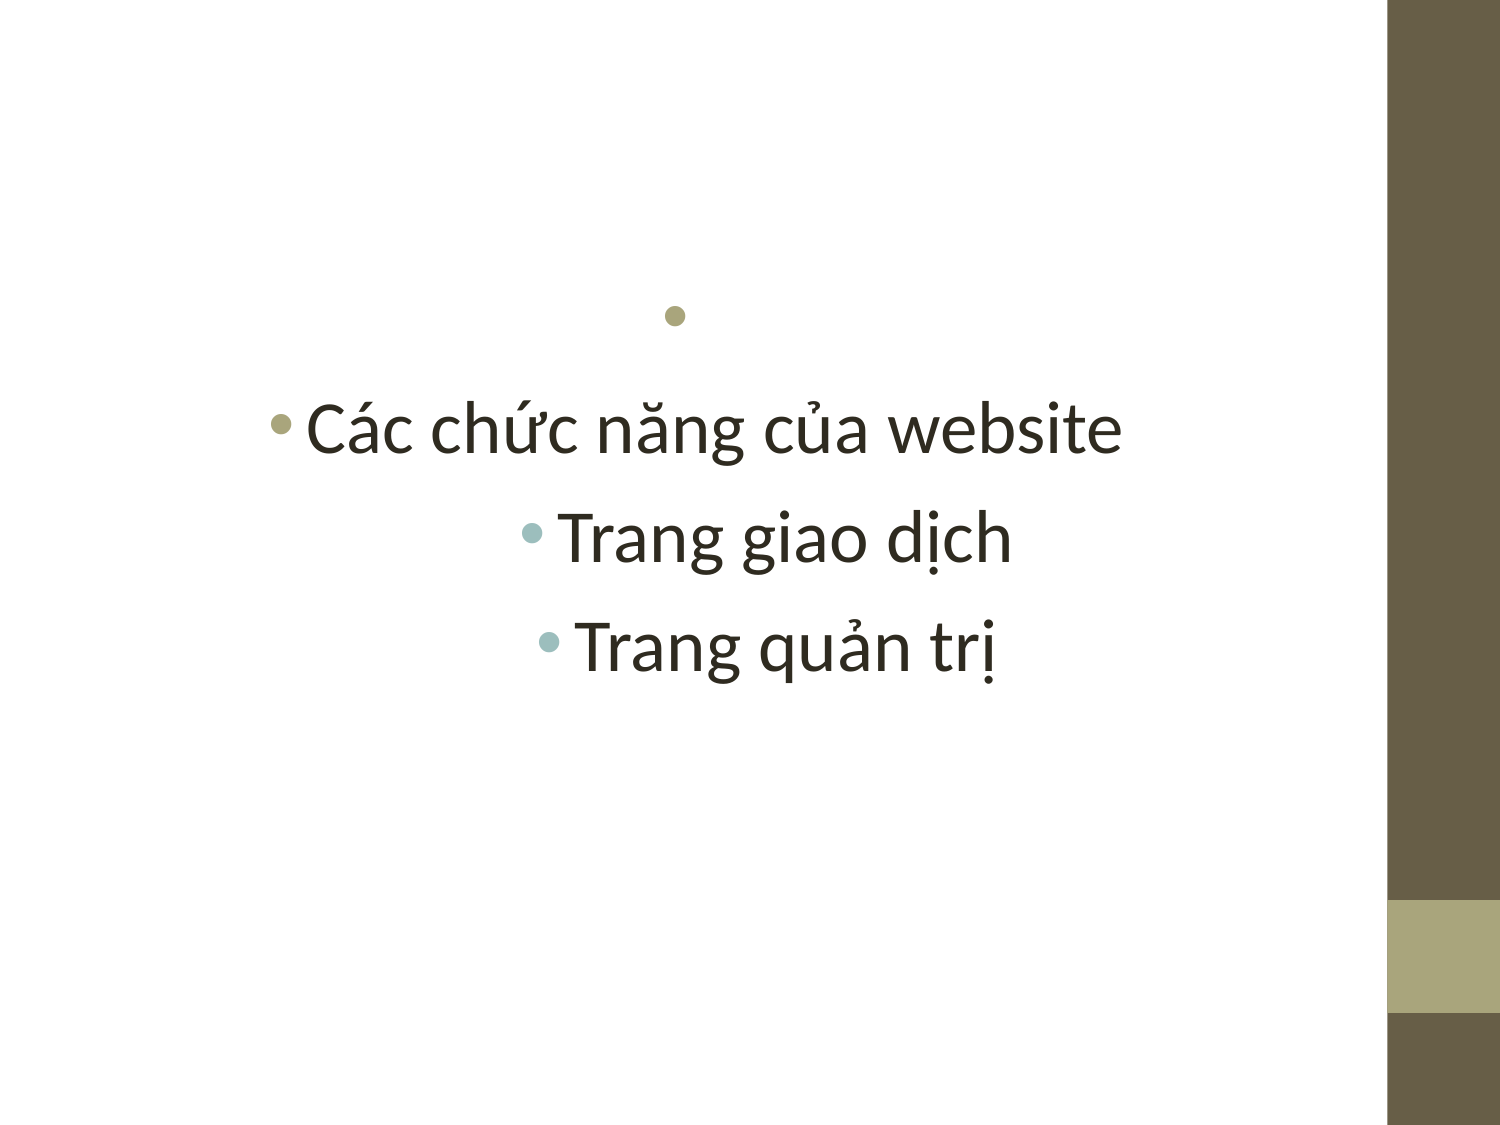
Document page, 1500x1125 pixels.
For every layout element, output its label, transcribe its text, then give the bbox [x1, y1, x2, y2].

list Các chức năng của website Trang giao dịch Trang quản trị [75, 262, 1326, 1051]
